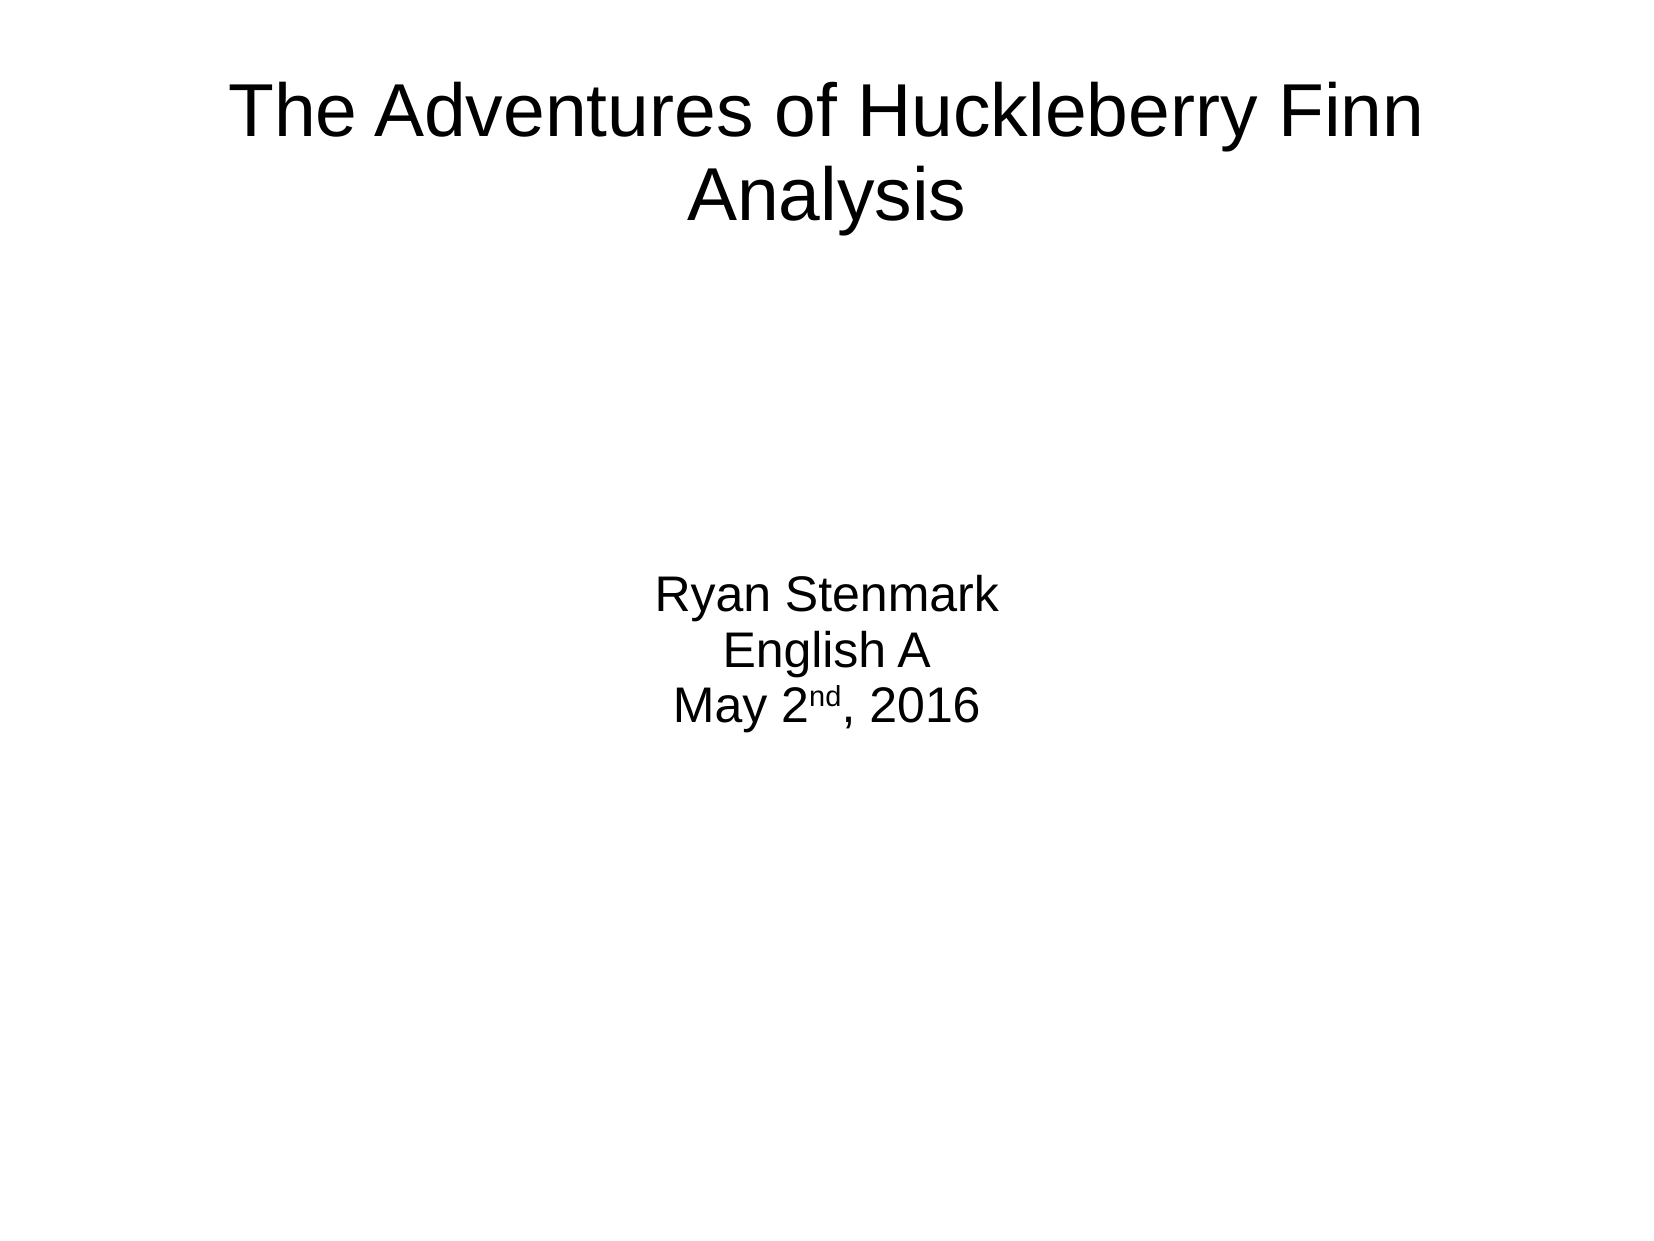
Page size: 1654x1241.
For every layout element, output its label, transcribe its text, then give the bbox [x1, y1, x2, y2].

title The Adventures of Huckleberry Finn Analysis [82, 49, 1571, 257]
subtitle Ryan Stenmark English A May 2nd, 2016 [82, 290, 1571, 1010]
